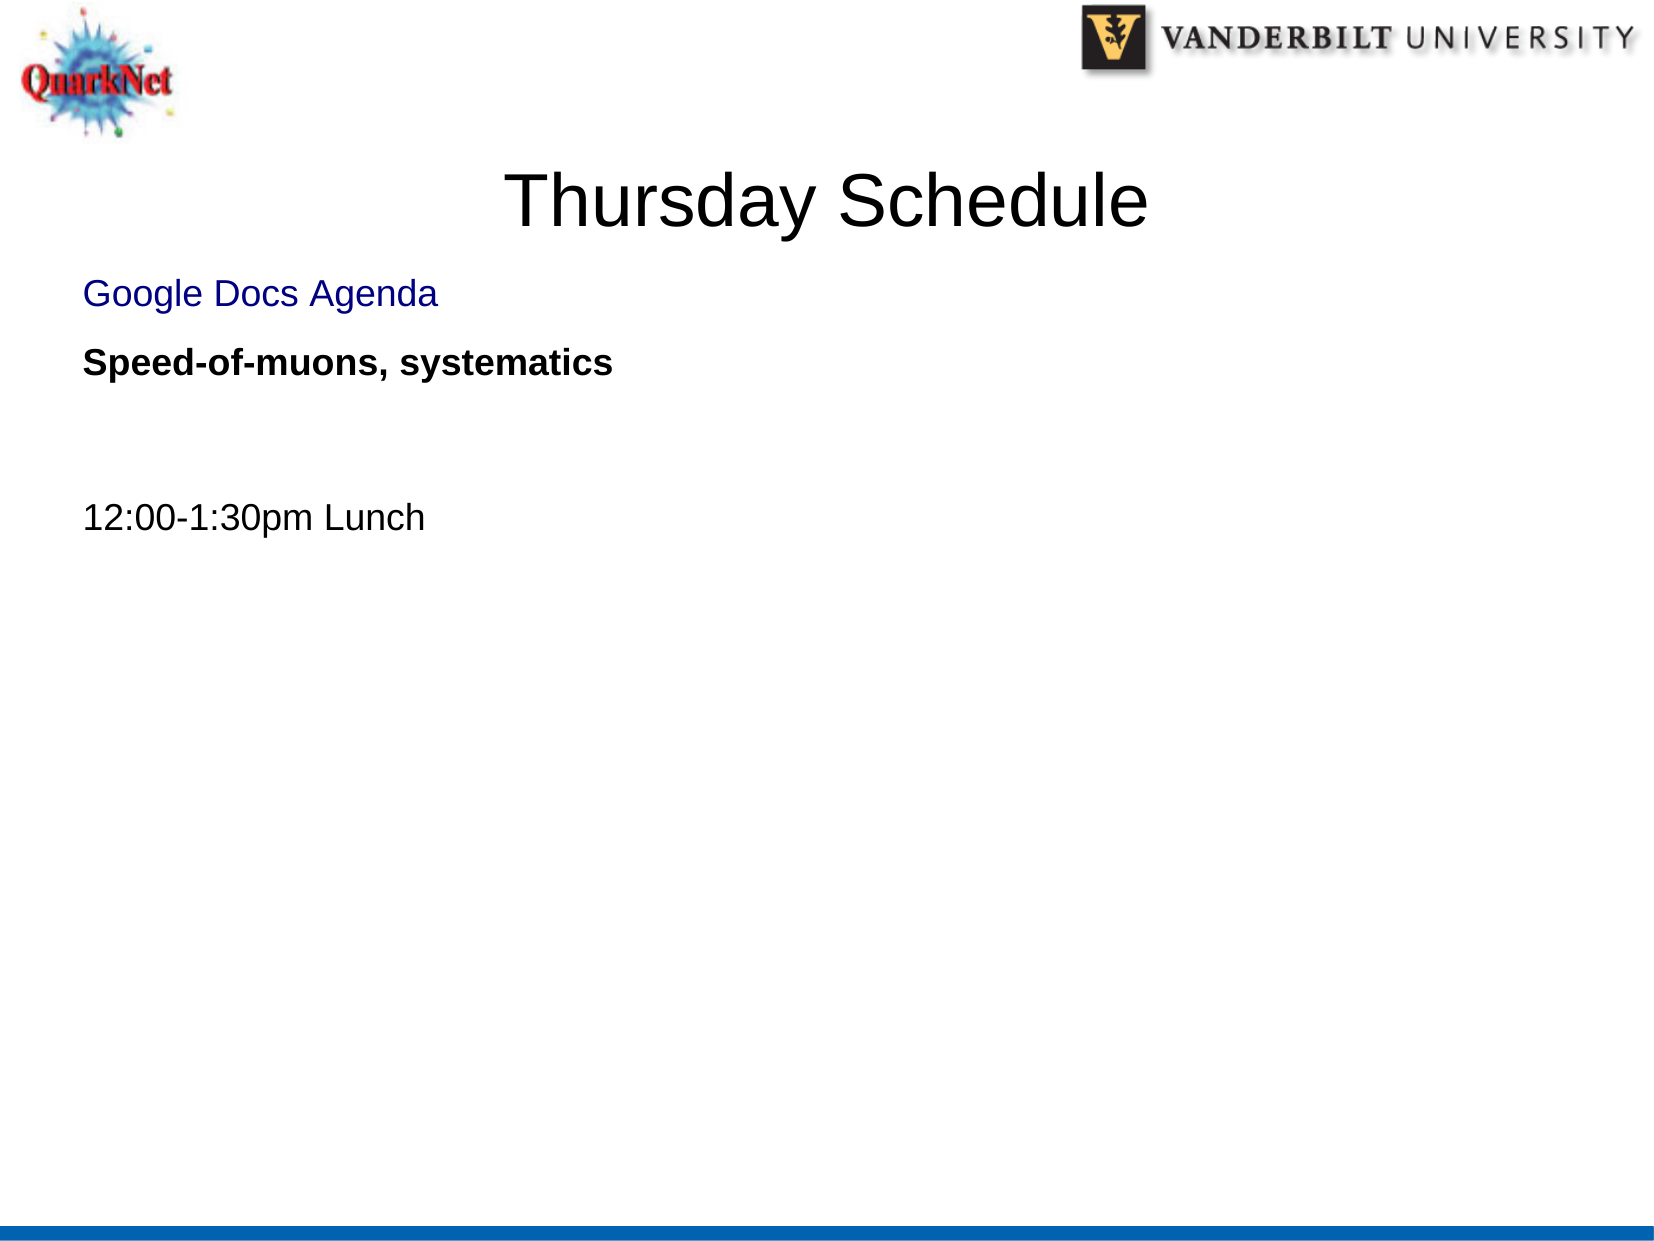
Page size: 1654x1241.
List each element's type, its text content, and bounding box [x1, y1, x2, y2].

title Thursday Schedule [121, 118, 1534, 266]
picture [1078, 1, 1649, 85]
list Google Docs Agenda Speed-of-muons, systematics 12:00-1:30pm Lunch [82, 266, 1561, 967]
picture [4, 1, 188, 152]
